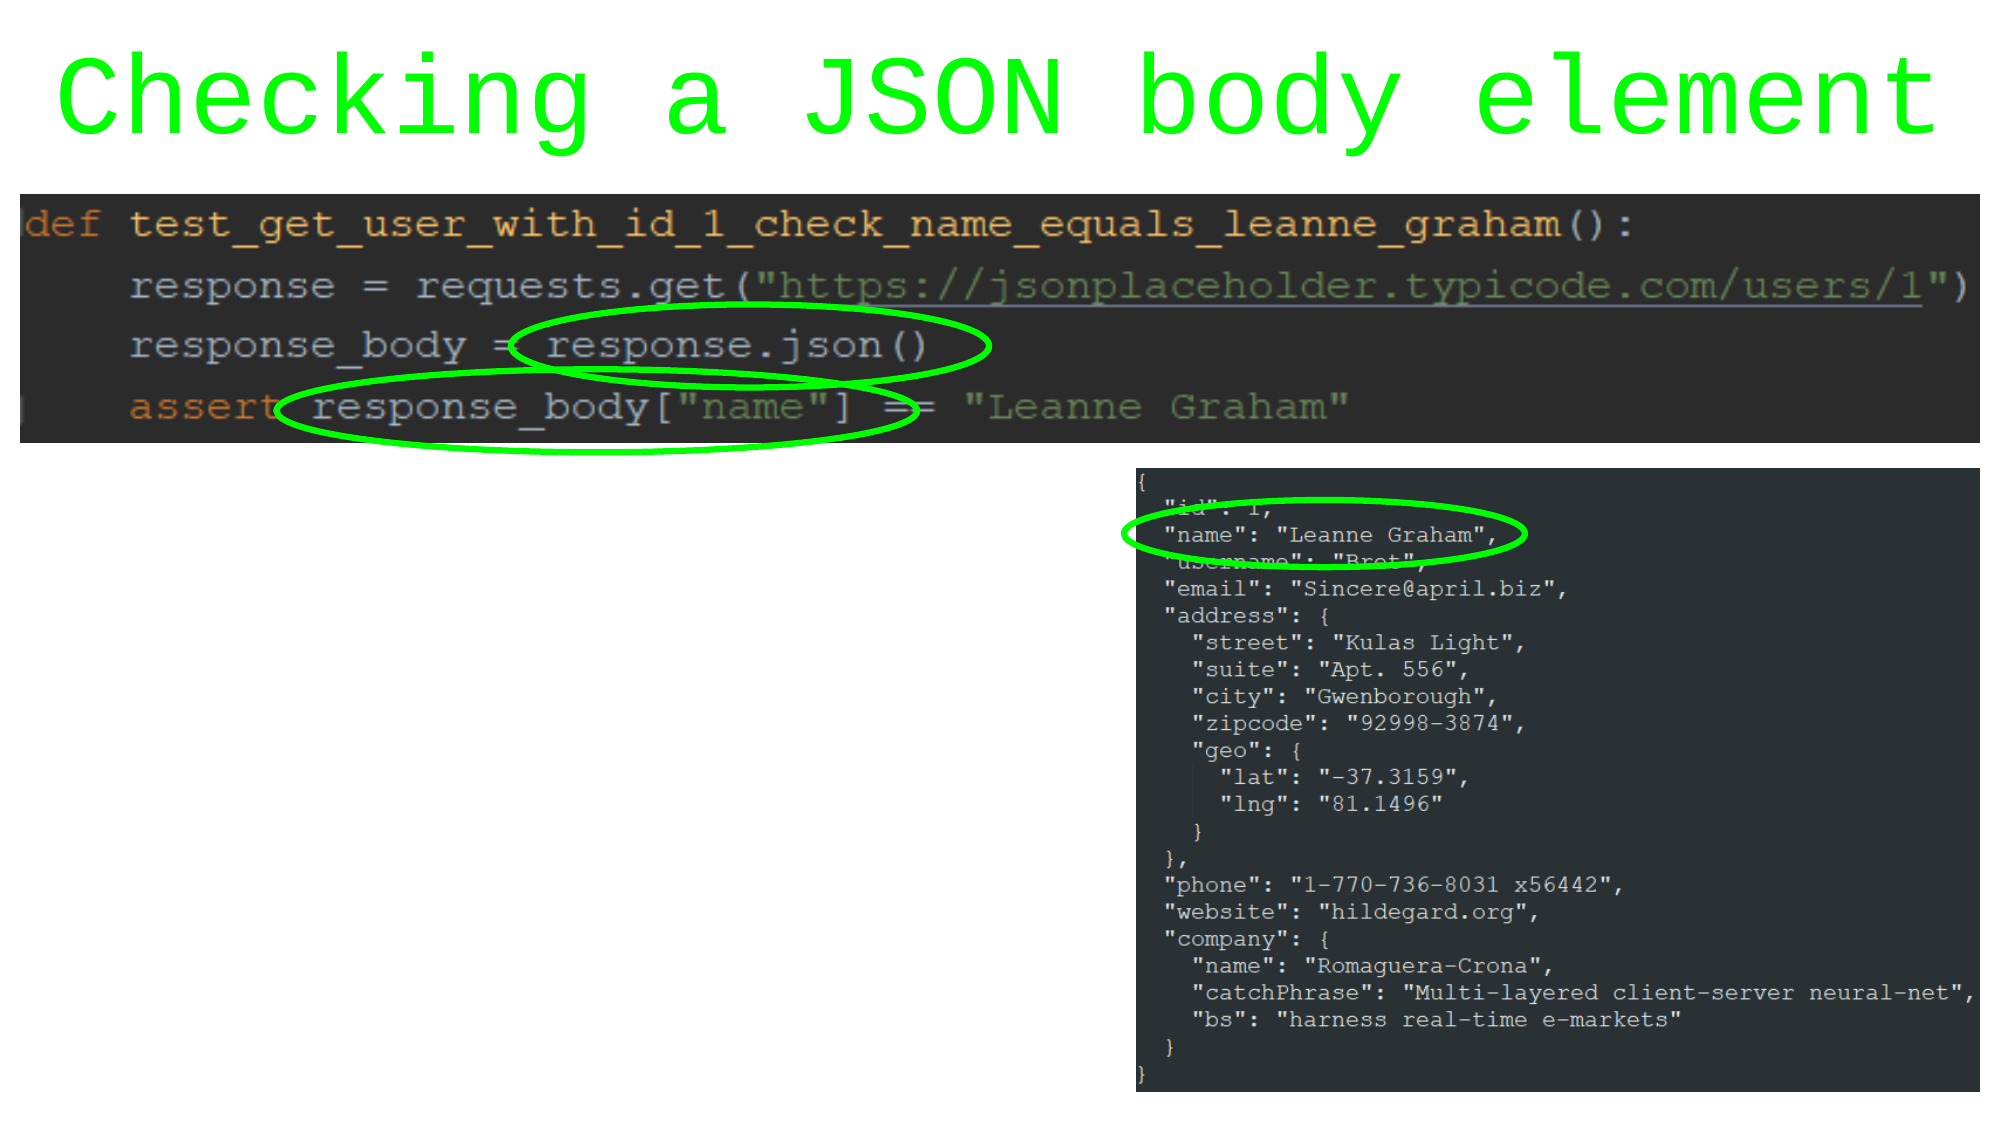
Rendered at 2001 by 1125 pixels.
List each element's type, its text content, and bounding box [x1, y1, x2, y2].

picture [20, 196, 1980, 443]
title Checking a JSON body element [0, 0, 2000, 196]
picture [280, 373, 913, 443]
picture [1136, 468, 1980, 1092]
picture [515, 308, 985, 380]
picture [1136, 504, 1521, 564]
picture [593, 373, 801, 384]
